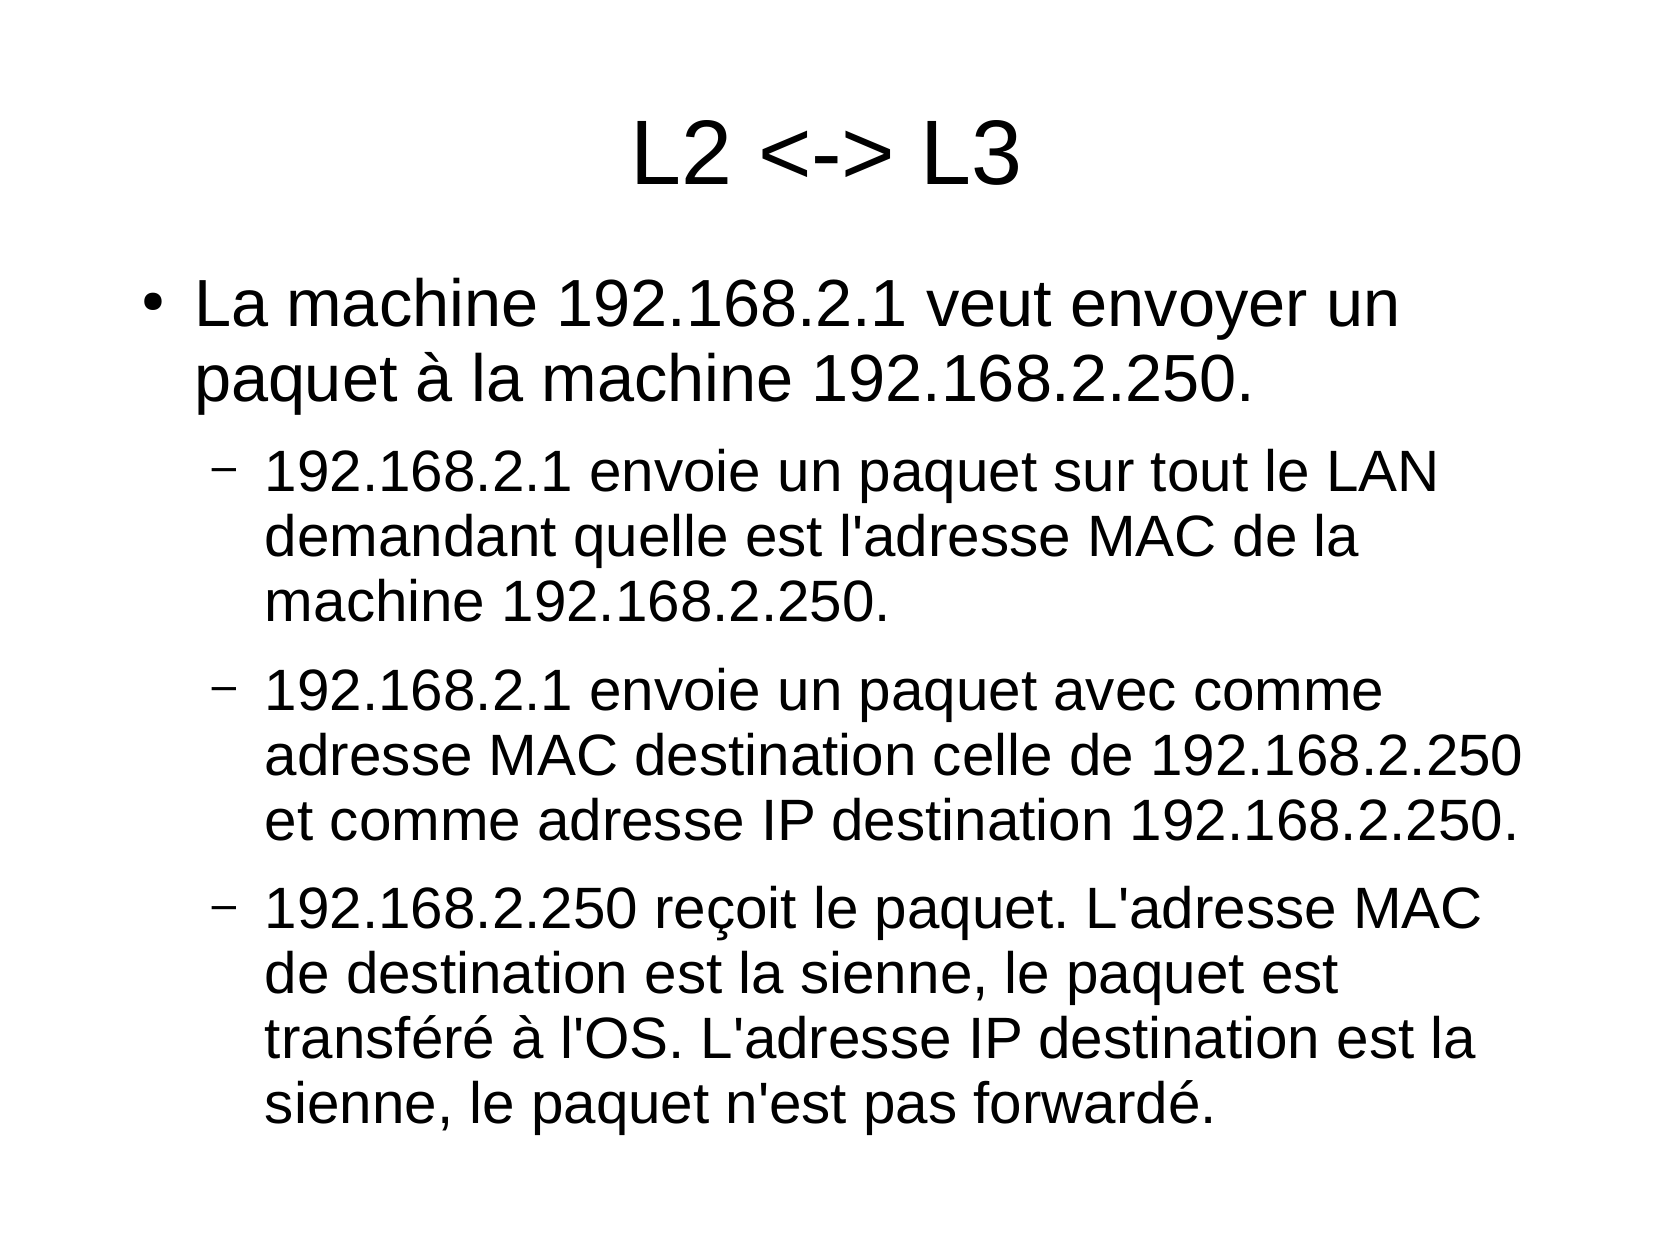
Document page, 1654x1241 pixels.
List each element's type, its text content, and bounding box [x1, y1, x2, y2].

title L2 <-> L3 [82, 49, 1571, 257]
list La machine 192.168.2.1 veut envoyer un paquet à la machine 192.168.2.250. 192.168.2.1 envoie un paquet sur tout le LAN demandant quelle est l'adresse MAC de la machine 192.168.2.250. 192.168.2.1 envoie un paquet avec comme adresse MAC destination celle de 192.168.2.250 et comme adresse IP destination 192.168.2.250. 192.168.2.250 reçoit le paquet. L'adresse MAC de destination est la sienne, le paquet est transféré à l'OS. L'adresse IP destination est la sienne, le paquet n'est pas forwardé. [123, 265, 1536, 1137]
